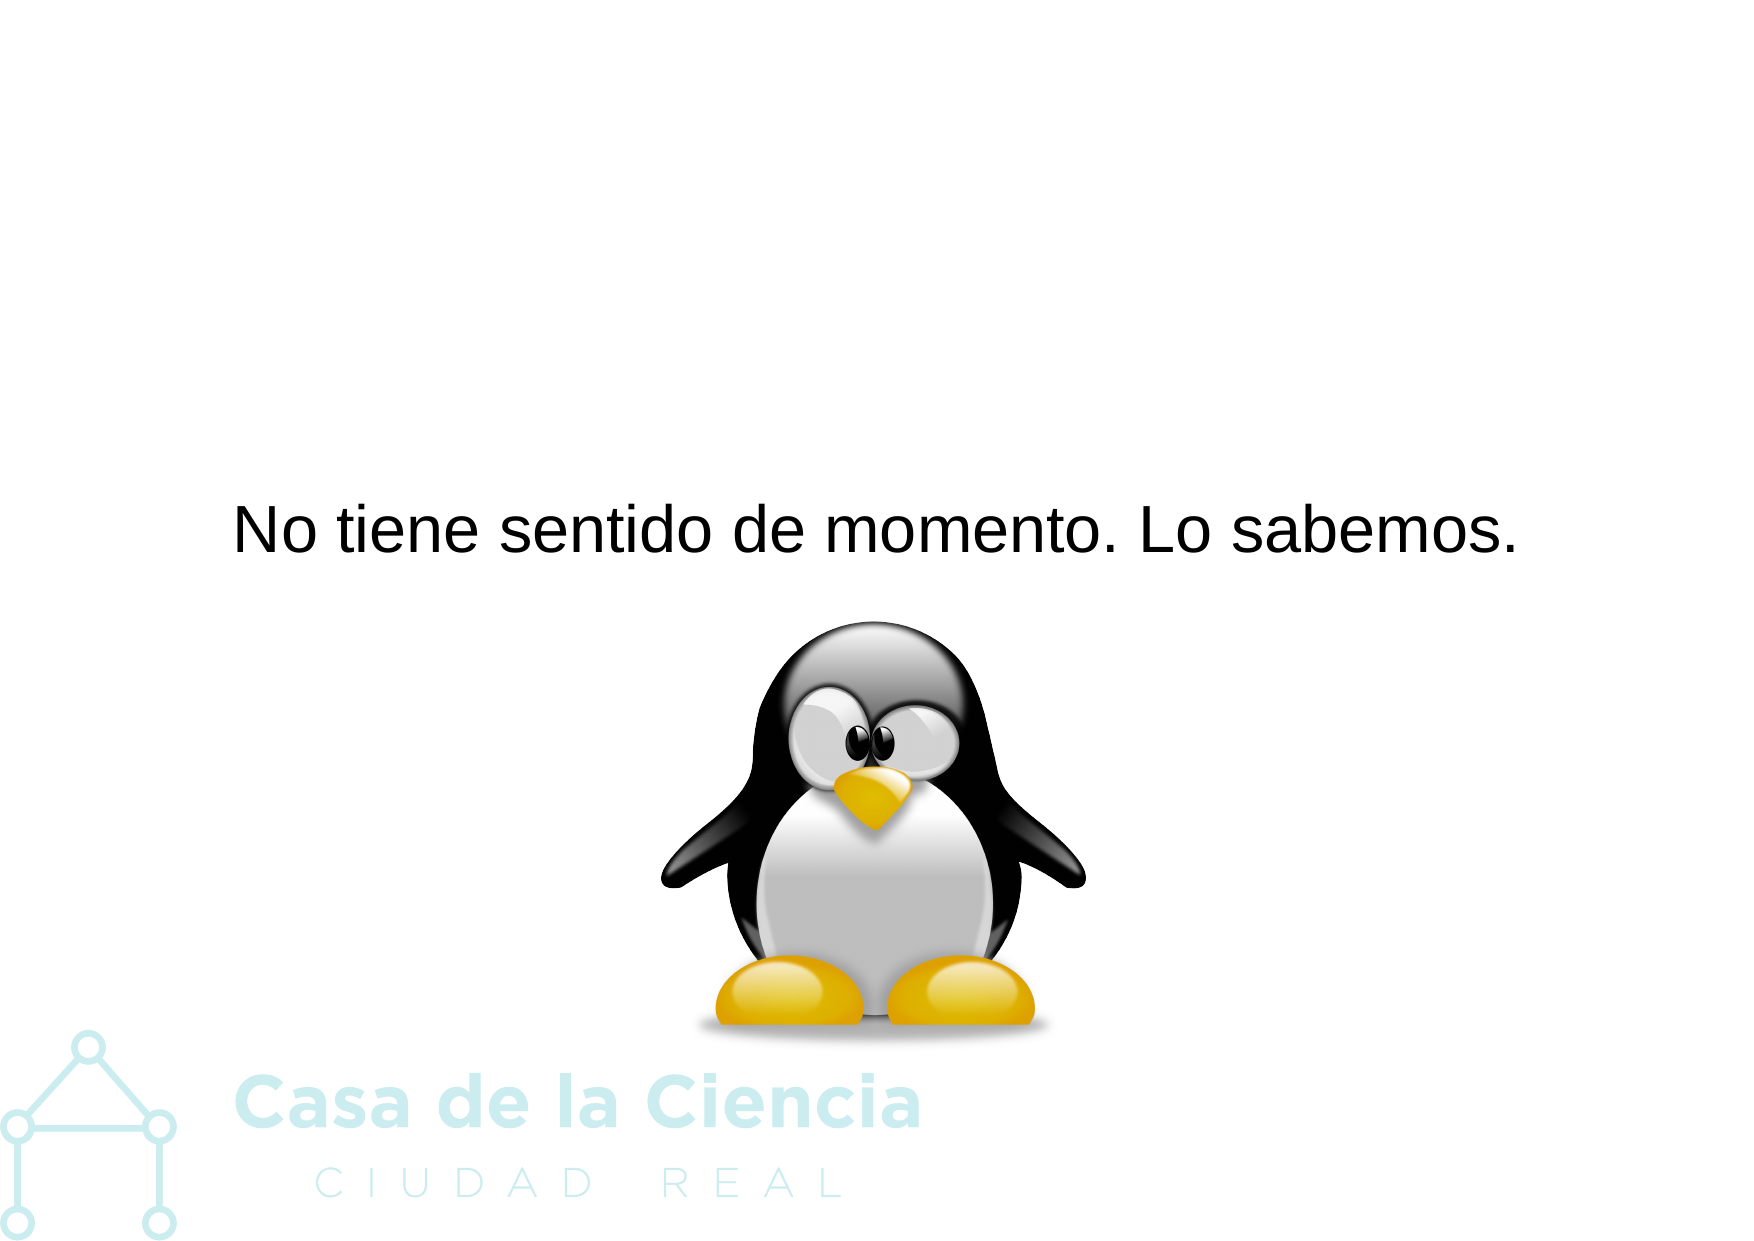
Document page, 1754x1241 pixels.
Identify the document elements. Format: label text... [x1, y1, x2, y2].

picture [661, 616, 1086, 1052]
subtitle No tiene sentido de momento. Lo sabemos. [87, 49, 1667, 1010]
